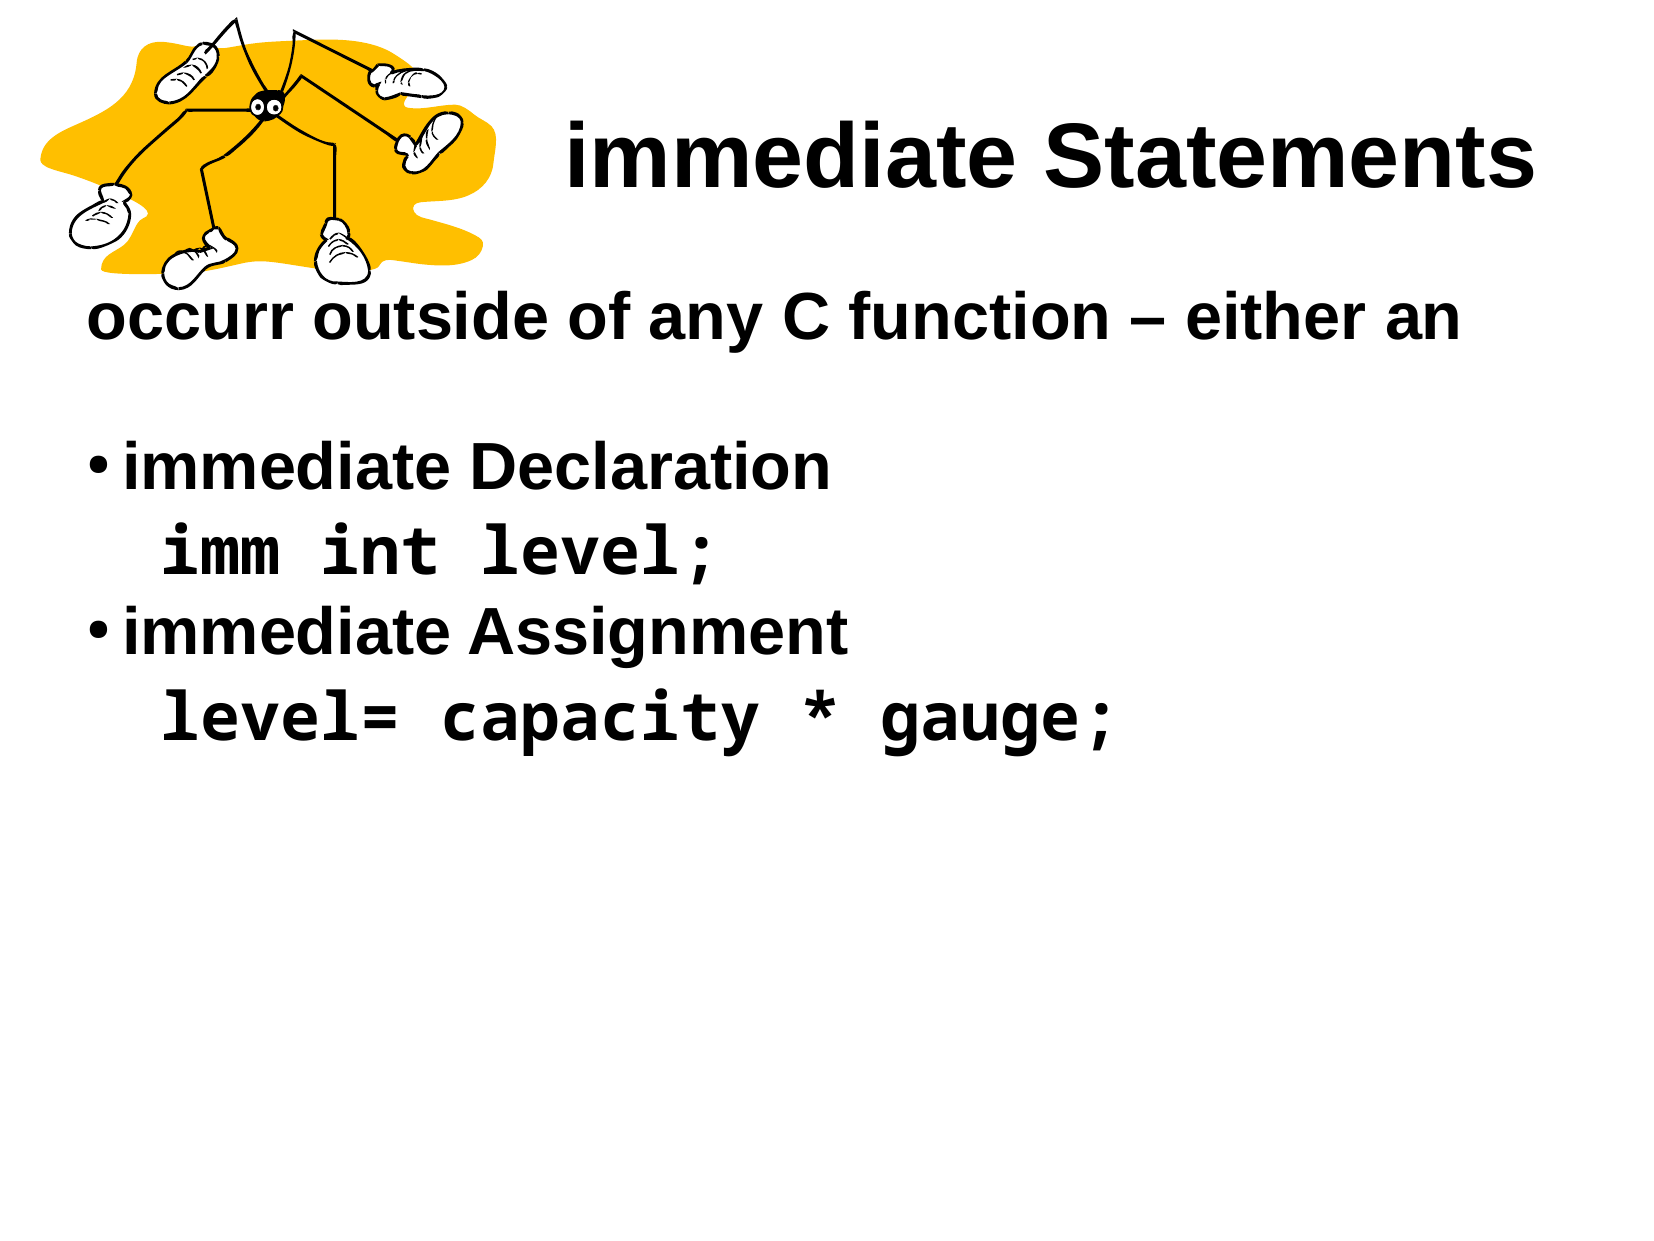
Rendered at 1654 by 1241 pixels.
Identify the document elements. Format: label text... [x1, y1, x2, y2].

title immediate Statements [531, 49, 1571, 301]
subtitle occurr outside of any C function – either an immediate Declaration imm int level; immediate Assignment level= capacity * gauge; [86, 301, 1575, 1203]
picture [40, 17, 497, 291]
